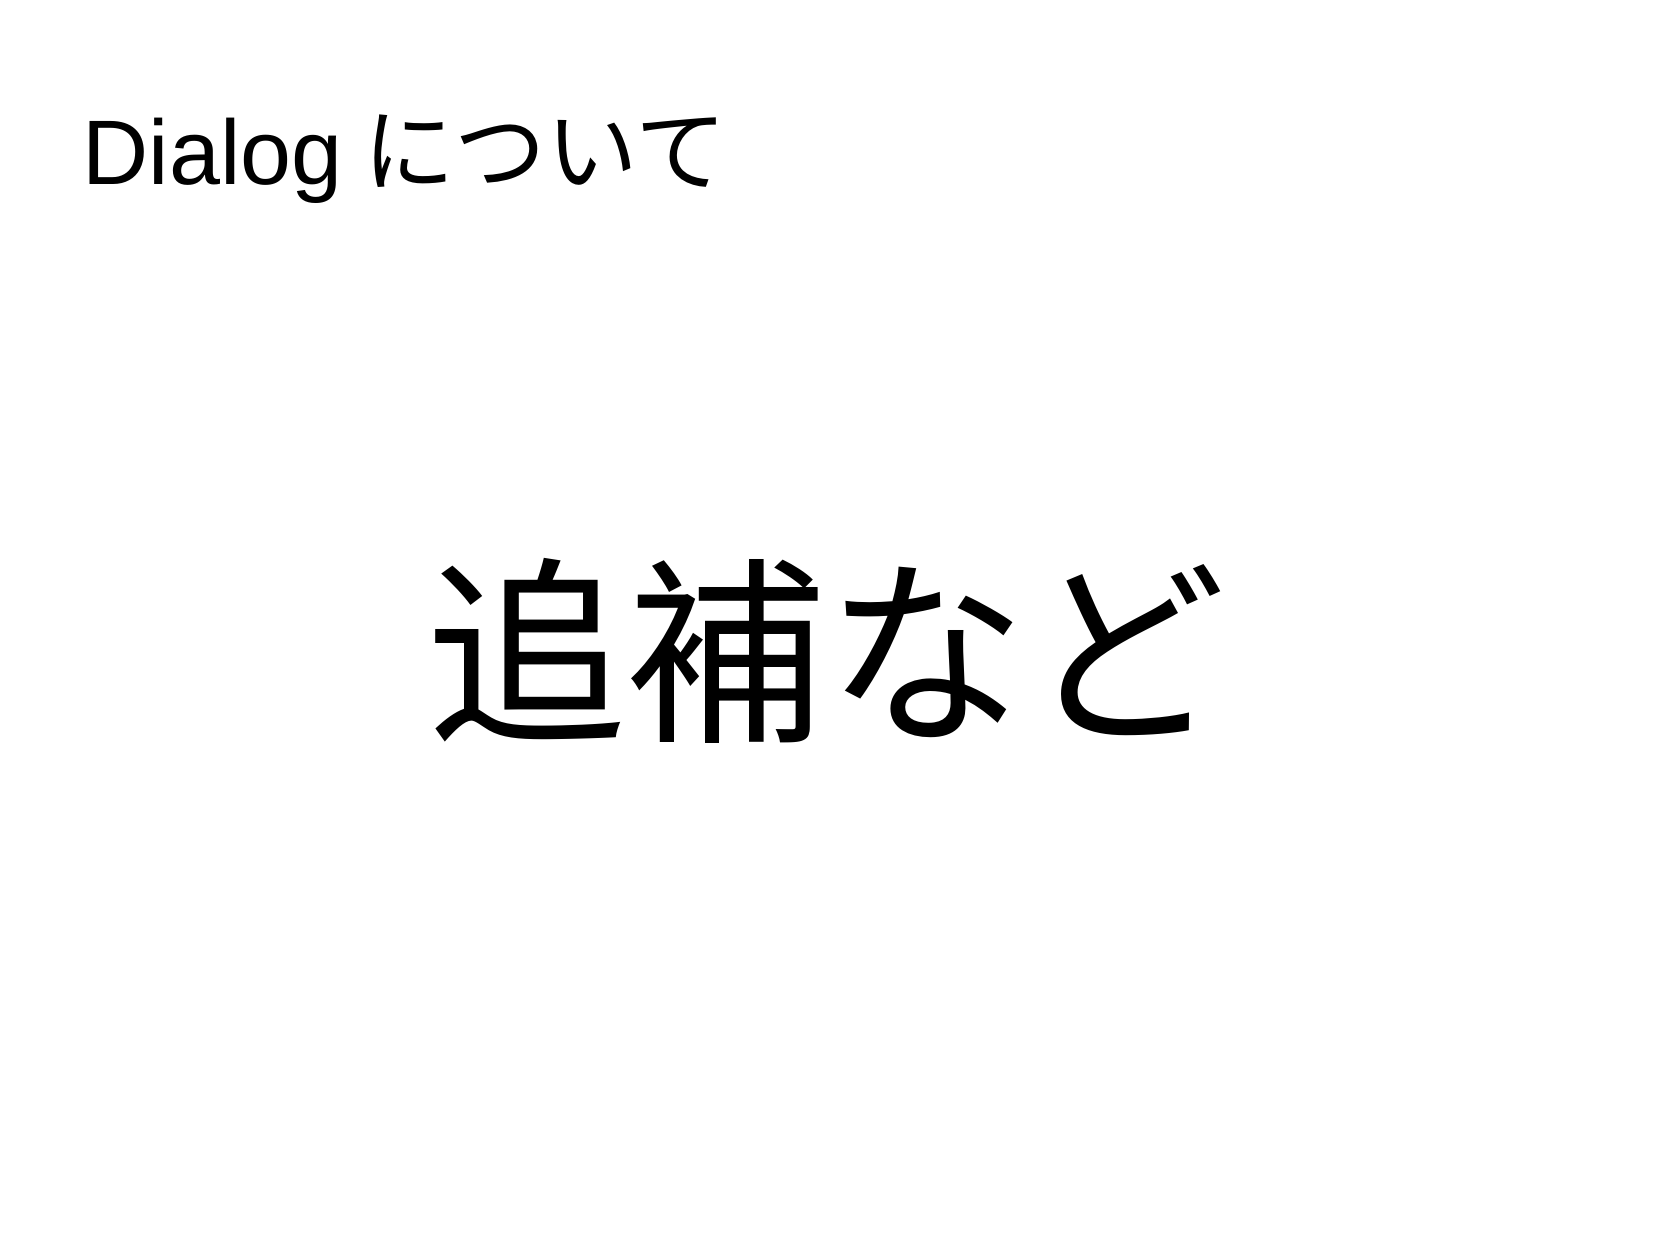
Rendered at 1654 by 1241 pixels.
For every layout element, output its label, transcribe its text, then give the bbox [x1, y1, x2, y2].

title Dialogについて [82, 56, 1571, 250]
subtitle 追補など [82, 256, 1571, 1060]
